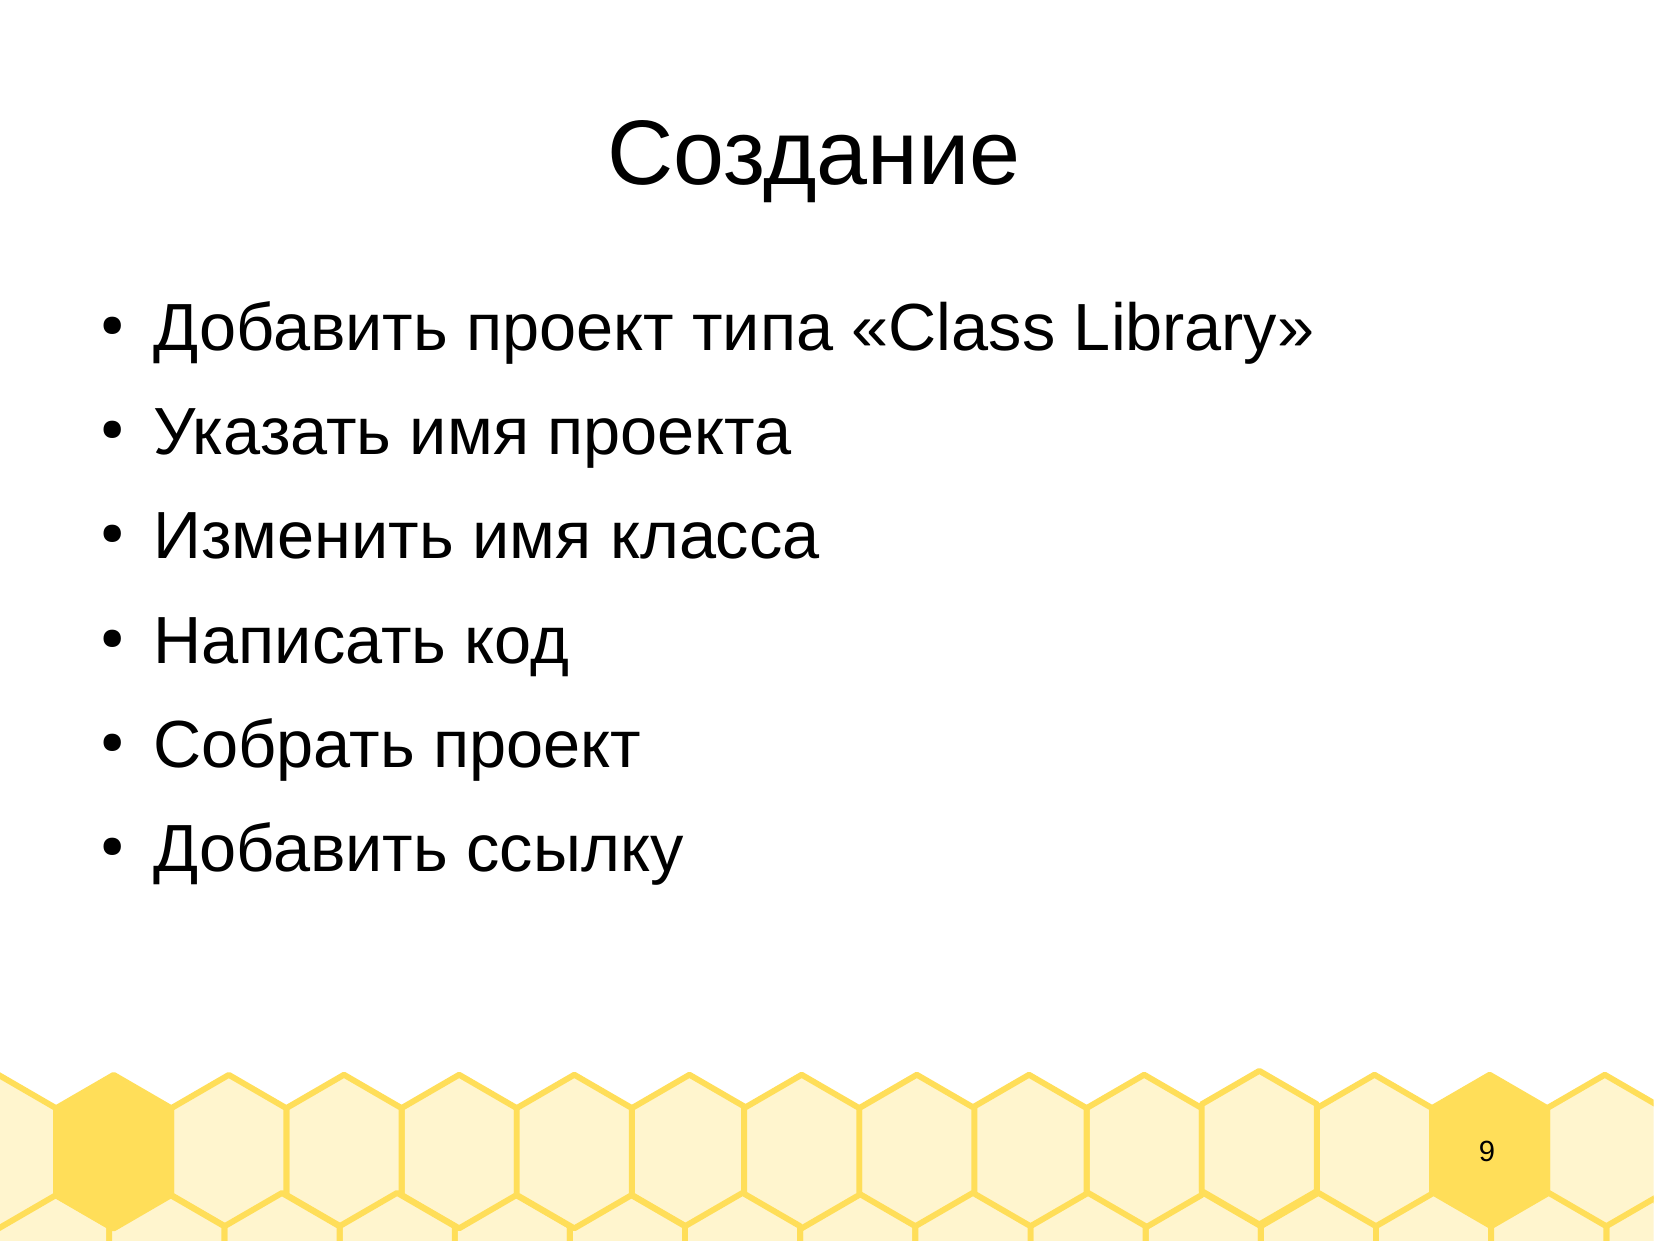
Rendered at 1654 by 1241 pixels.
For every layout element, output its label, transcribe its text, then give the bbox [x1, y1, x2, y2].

list Добавить проект типа «Class Library» Указать имя проекта Изменить имя класса Написать код Собрать проект Добавить ссылку [82, 290, 1571, 1010]
title Создание [82, 49, 1571, 257]
